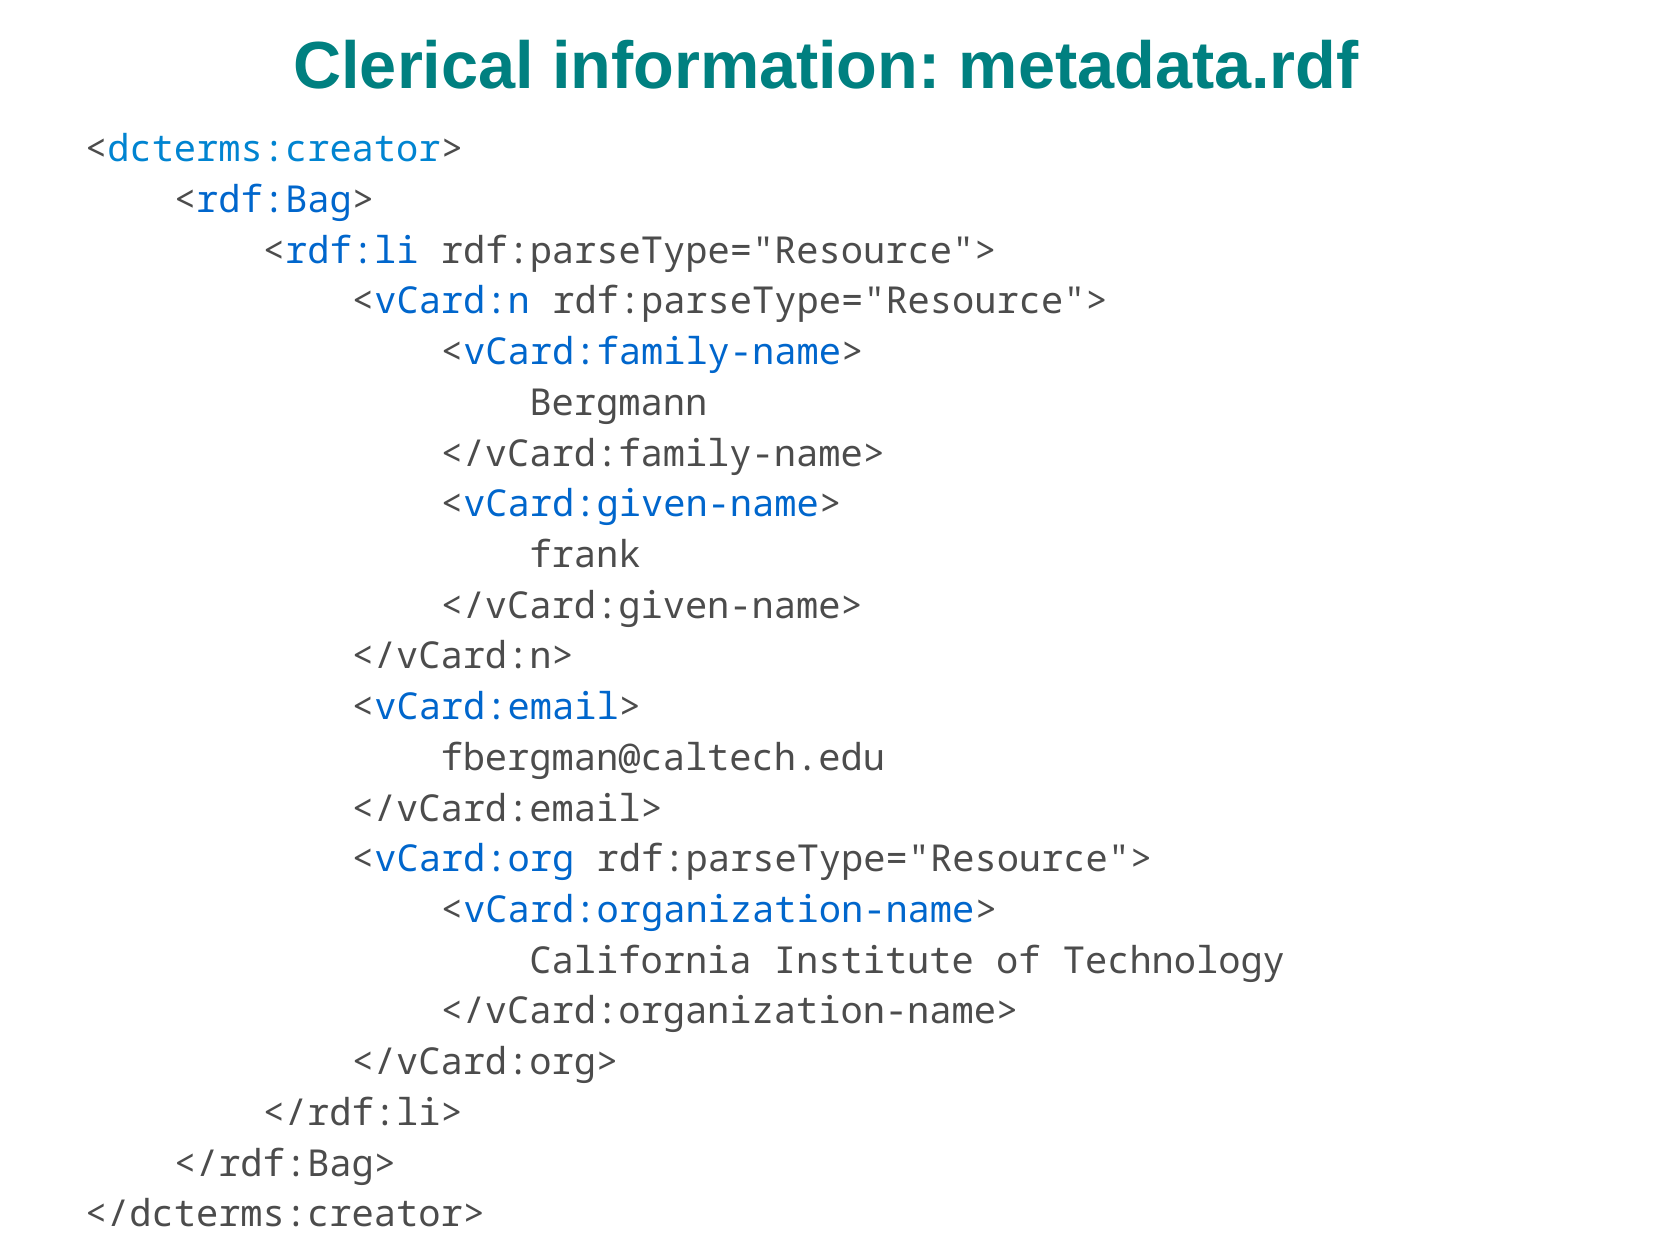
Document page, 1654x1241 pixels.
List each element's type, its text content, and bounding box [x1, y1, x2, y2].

list <dcterms:creator> <rdf:Bag> <rdf:li rdf:parseType="Resource"> <vCard:n rdf:parseType="Resource"> <vCard:family-name> Bergmann </vCard:family-name> <vCard:given-name> frank </vCard:given-name> </vCard:n> <vCard:email> fbergman@caltech.edu </vCard:email> <vCard:org rdf:parseType="Resource"> <vCard:organization-name> California Institute of Technology </vCard:organization-name> </vCard:org> </rdf:li> </rdf:Bag> </dcterms:creator> [85, 121, 1574, 1241]
title Clerical information: metadata.rdf [82, 2, 1571, 129]
